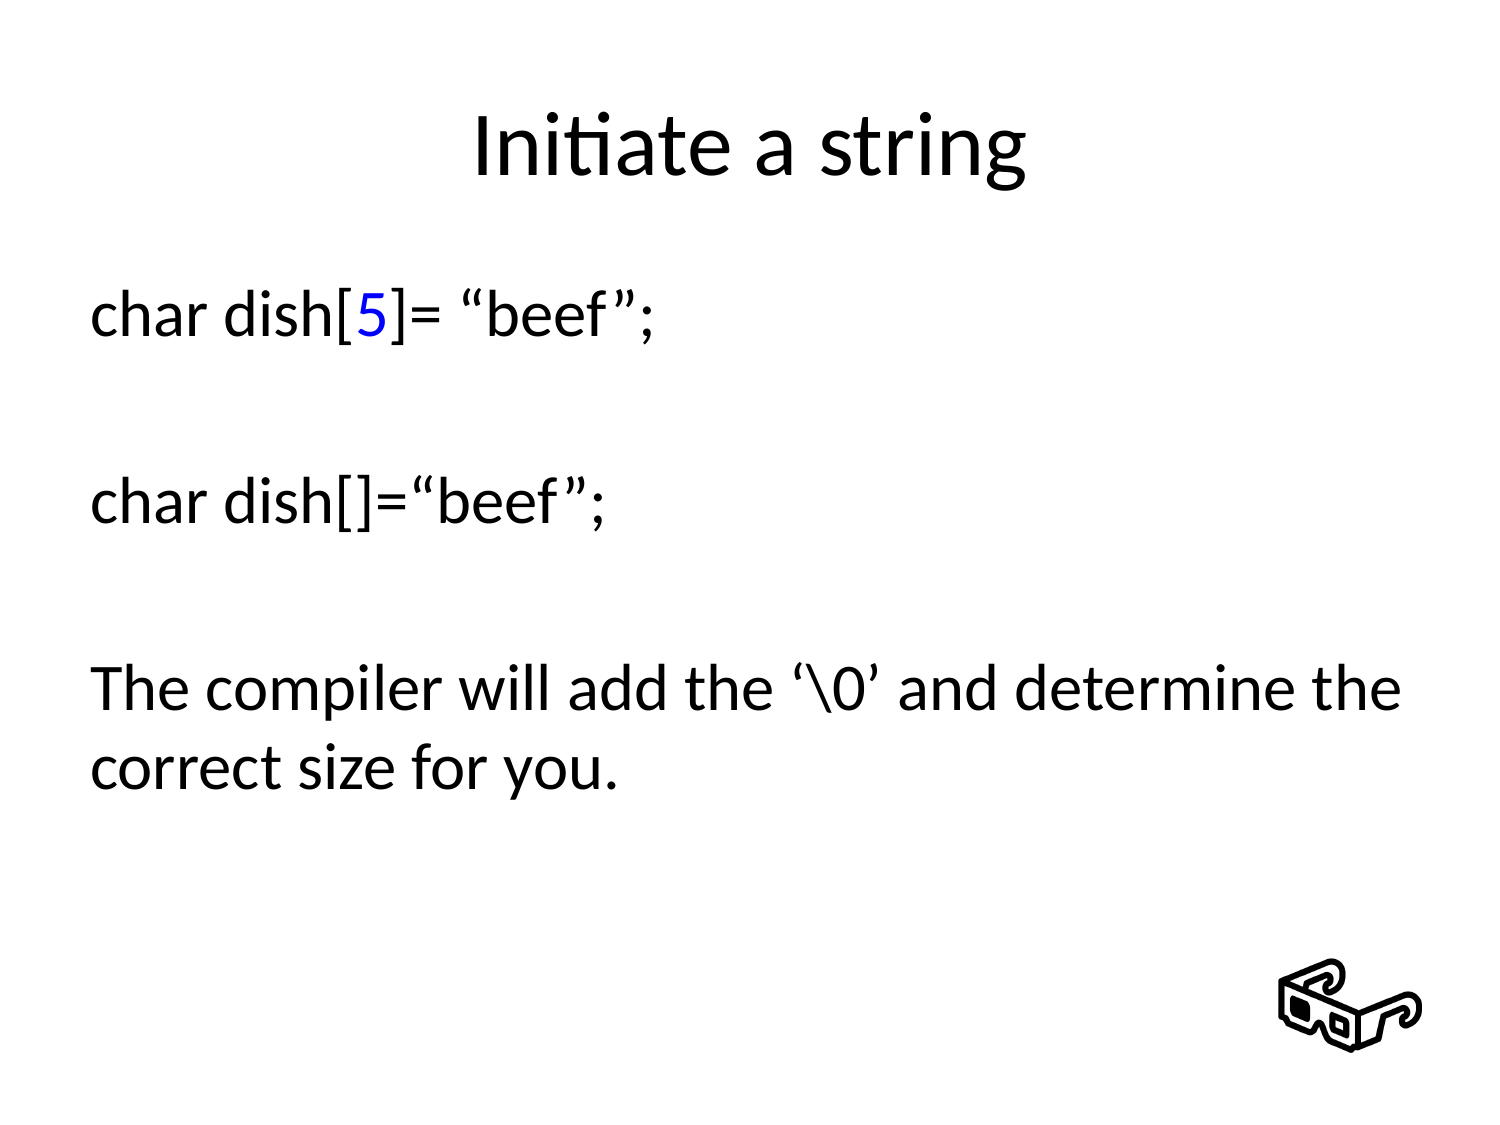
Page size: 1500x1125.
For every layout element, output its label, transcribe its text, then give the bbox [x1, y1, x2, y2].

picture [1275, 929, 1425, 1080]
list char dish[5]= “beef”; char dish[]=“beef”; The compiler will add the ‘\0’ and determine the correct size for you. [75, 262, 1425, 1005]
title Initiate a string [75, 45, 1425, 233]
